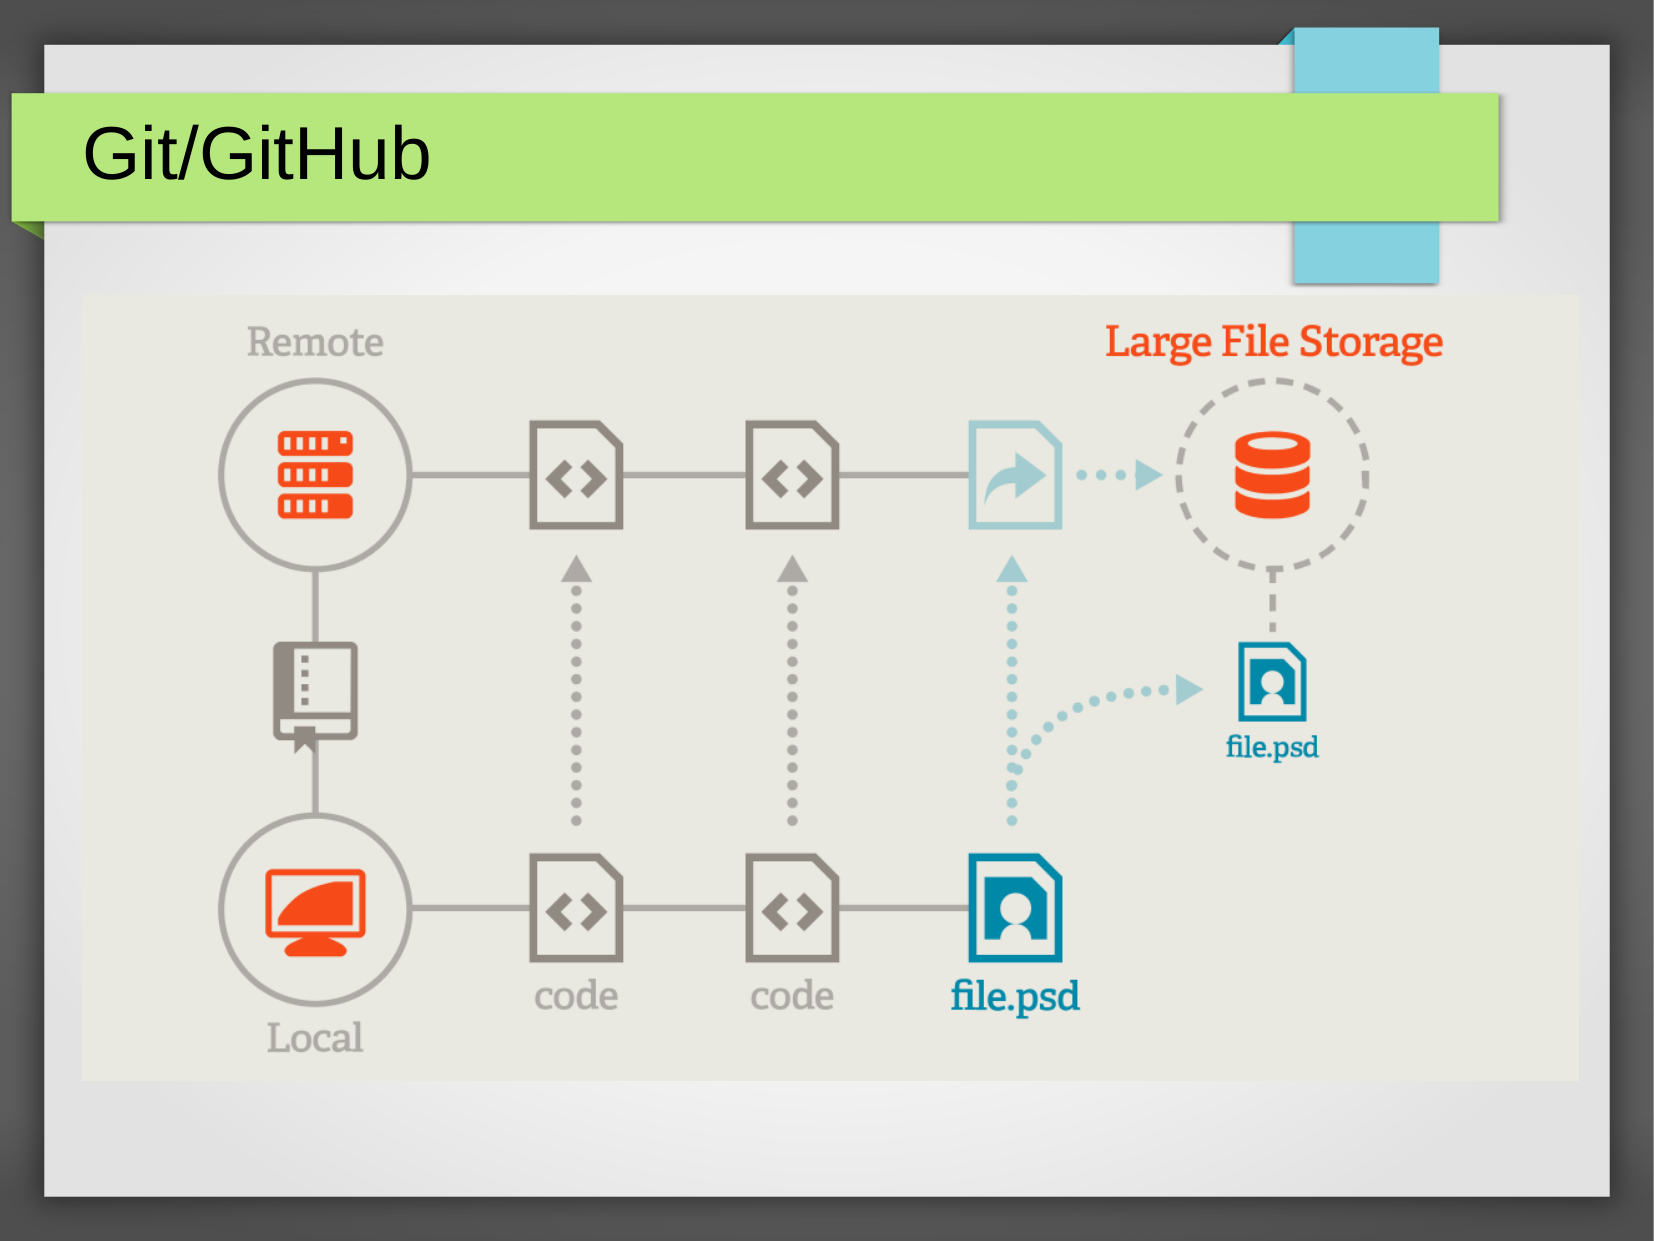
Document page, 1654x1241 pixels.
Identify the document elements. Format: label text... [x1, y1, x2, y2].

title Git/GitHub [82, 94, 1264, 213]
picture [0, 0, 1654, 1241]
